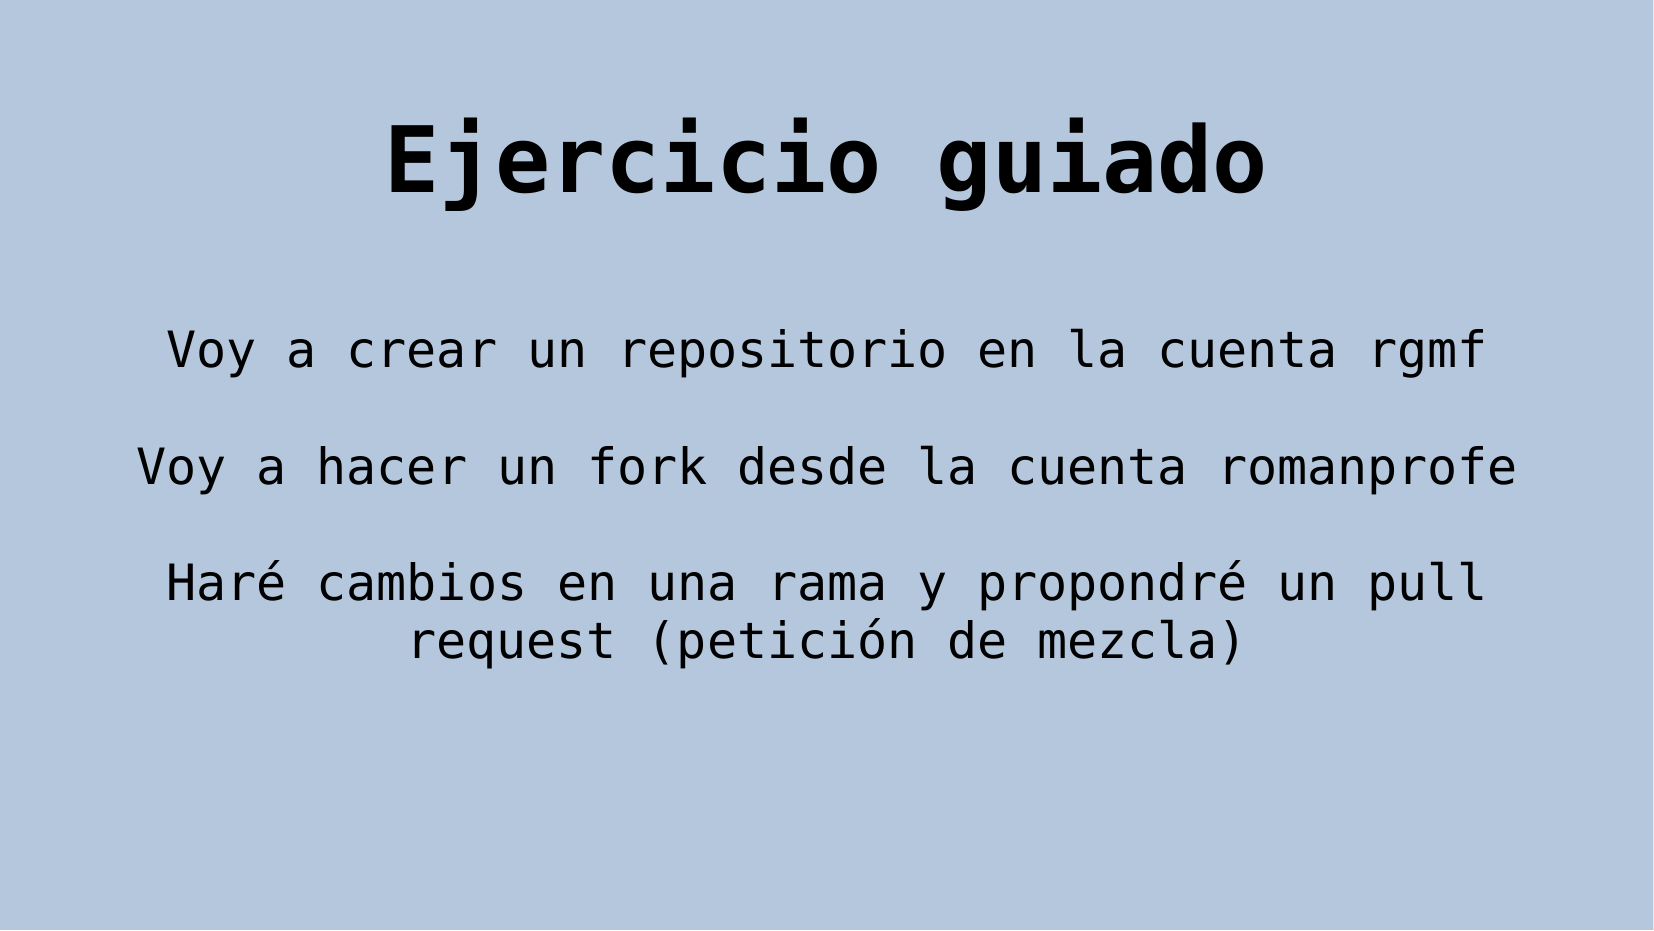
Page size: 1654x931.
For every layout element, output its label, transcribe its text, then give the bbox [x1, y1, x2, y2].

title Ejercicio guiado Voy a crear un repositorio en la cuenta rgmf Voy a hacer un fork desde la cuenta romanprofe Haré cambios en una rama y propondré un pull request (petición de mezcla) [82, 107, 1571, 671]
